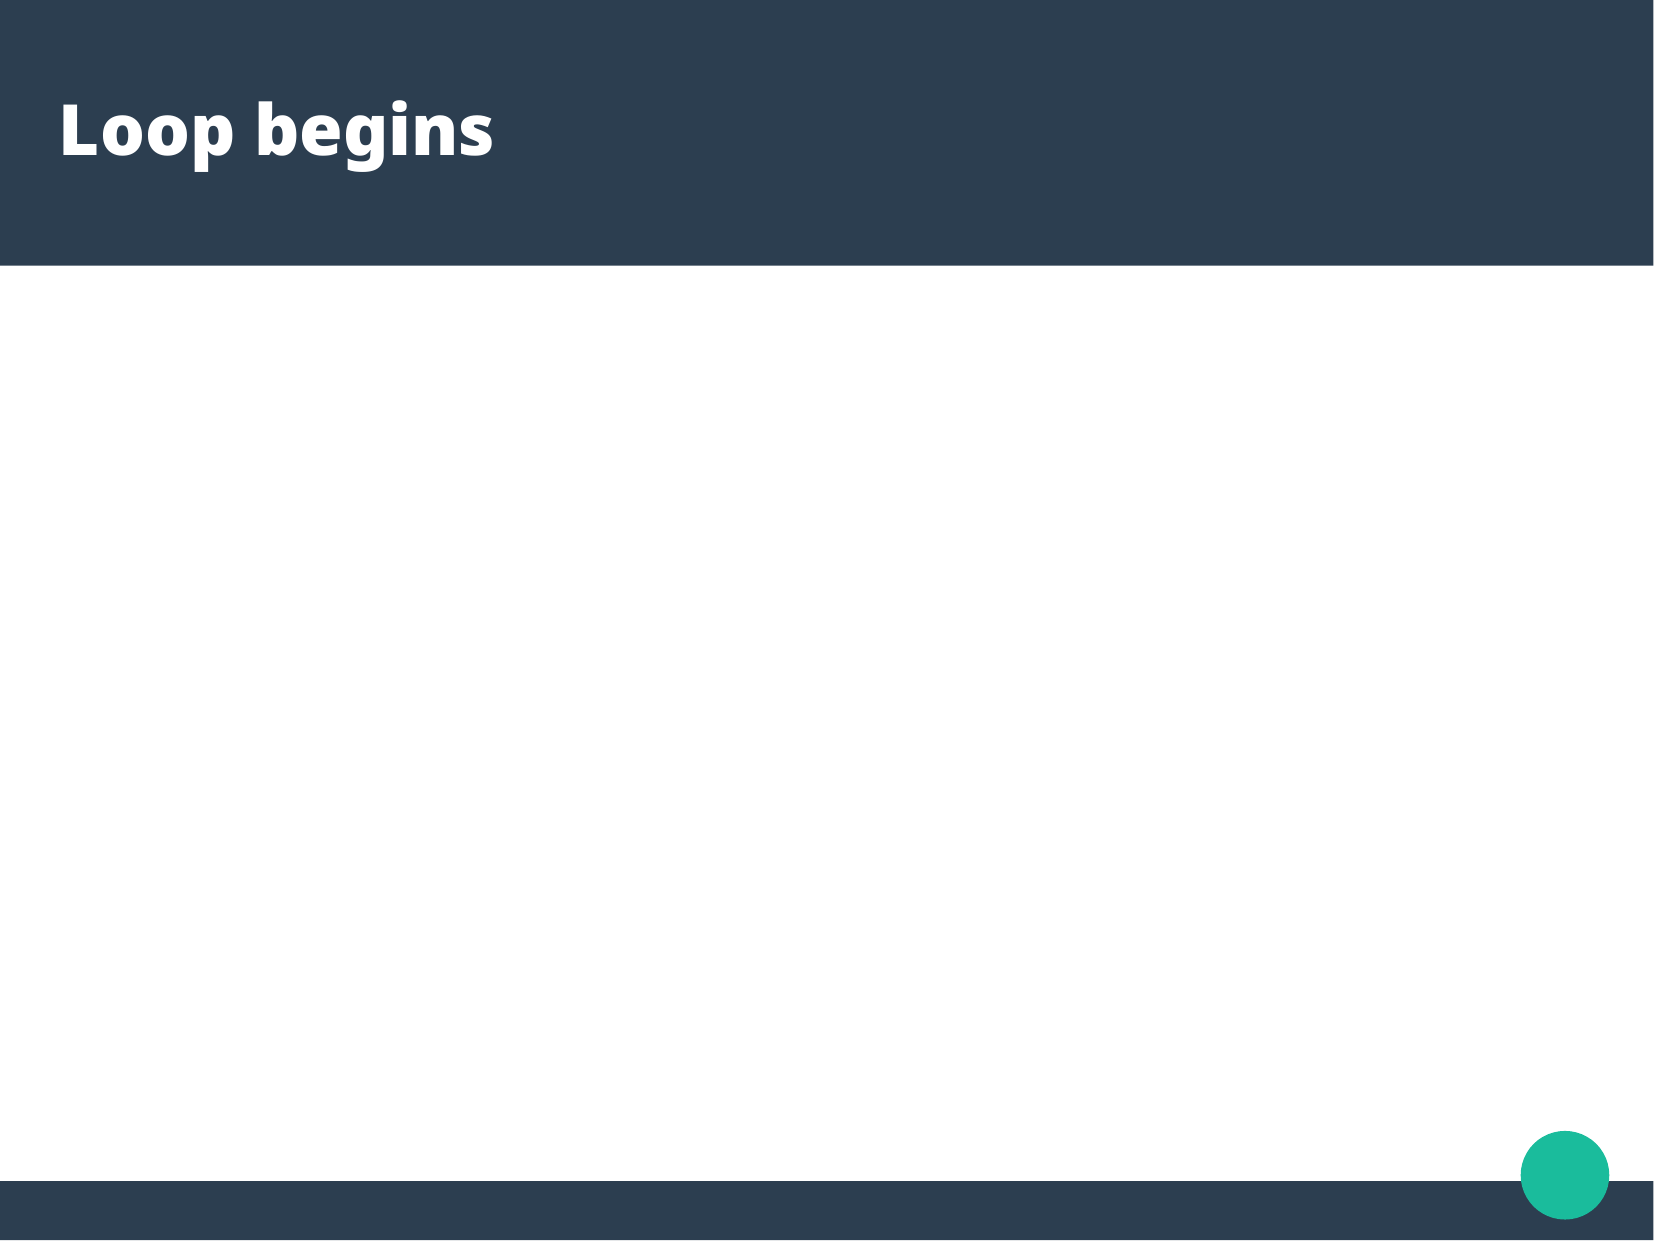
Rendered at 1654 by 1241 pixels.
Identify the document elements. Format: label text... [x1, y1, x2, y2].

title Loop begins [59, 49, 1595, 207]
